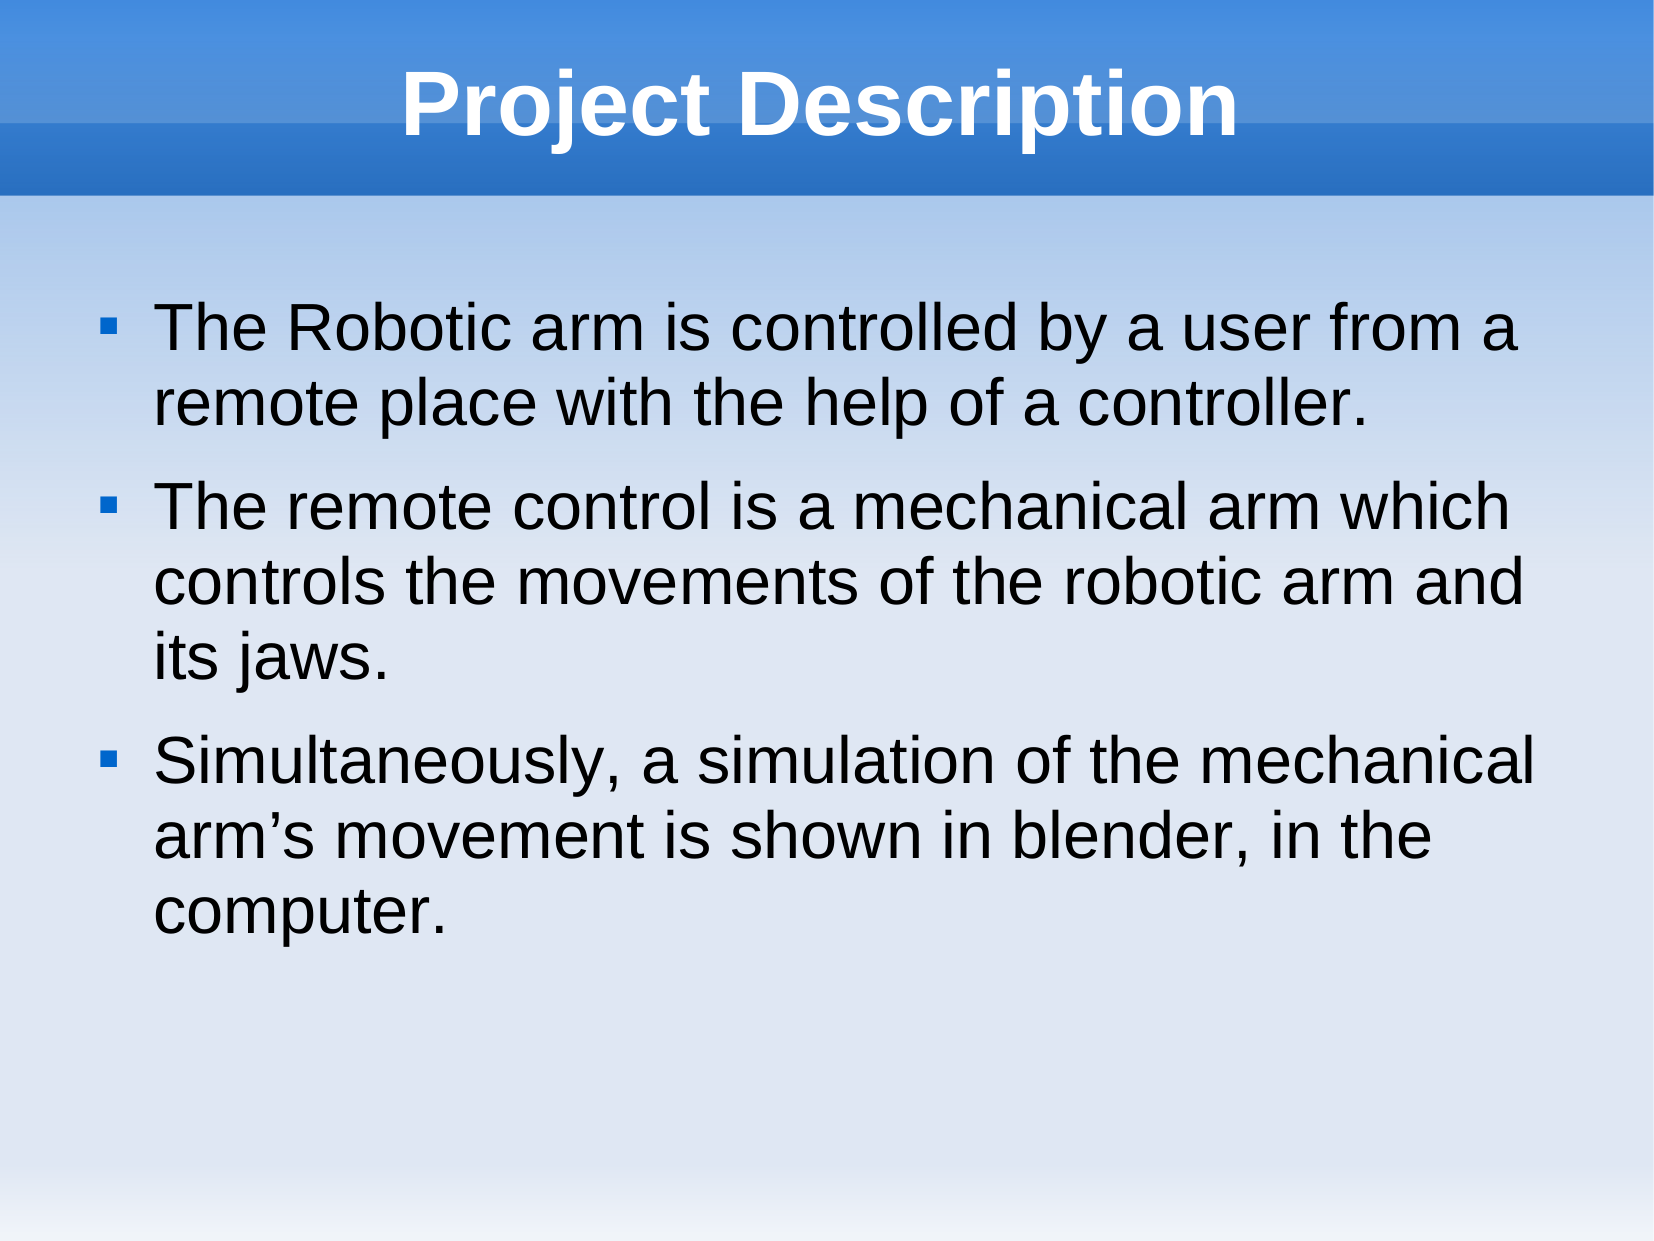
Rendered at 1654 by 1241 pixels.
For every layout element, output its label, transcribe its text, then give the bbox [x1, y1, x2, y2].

list The Robotic arm is controlled by a user from a remote place with the help of a controller. The remote control is a mechanical arm which controls the movements of the robotic arm and its jaws. Simultaneously, a simulation of the mechanical arm’s movement is shown in blender, in the computer. [82, 290, 1571, 1109]
picture [0, 0, 1654, 1241]
title Project Description [76, 0, 1565, 208]
